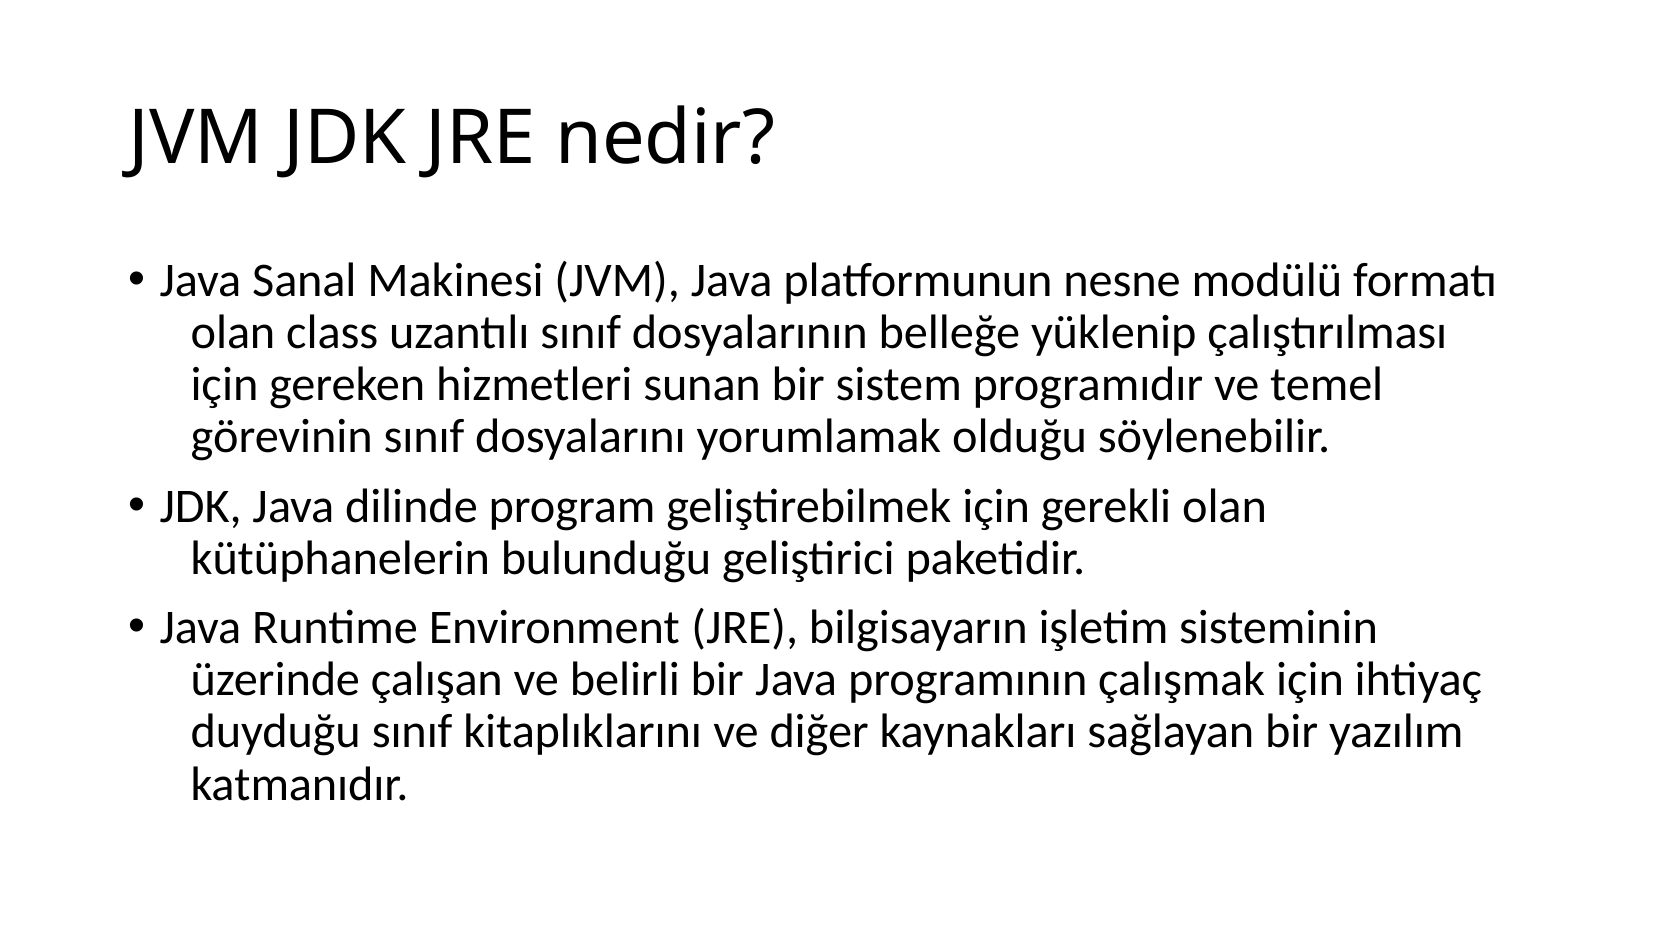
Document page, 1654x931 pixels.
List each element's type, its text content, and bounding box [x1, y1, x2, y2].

title JVM JDK JRE nedir? [113, 49, 1540, 230]
list Java Sanal Makinesi (JVM), Java platformunun nesne modülü formatı olan class uzantılı sınıf dosyalarının belleğe yüklenip çalıştırılması için gereken hizmetleri sunan bir sistem programıdır ve temel görevinin sınıf dosyalarını yorumlamak olduğu söylenebilir. JDK, Java dilinde program geliştirebilmek için gerekli olan kütüphanelerin bulunduğu geliştirici paketidir. Java Runtime Environment (JRE), bilgisayarın işletim sisteminin üzerinde çalışan ve belirli bir Java programının çalışmak için ihtiyaç duyduğu sınıf kitaplıklarını ve diğer kaynakları sağlayan bir yazılım katmanıdır. [113, 247, 1540, 838]
